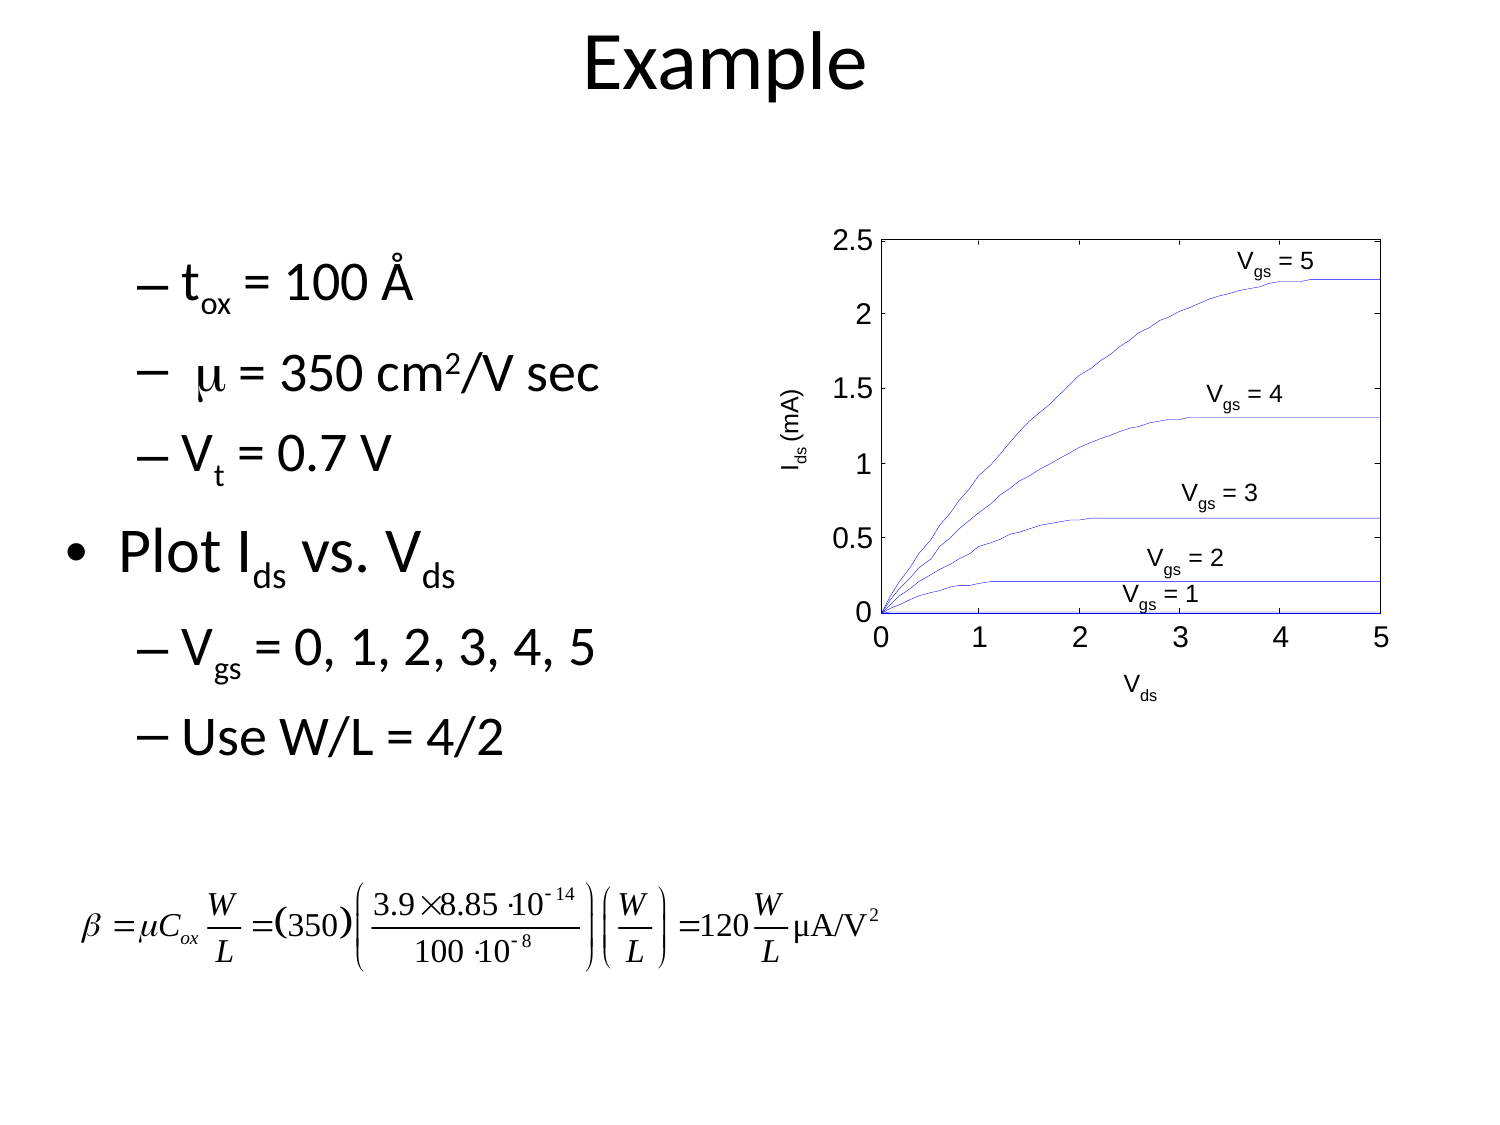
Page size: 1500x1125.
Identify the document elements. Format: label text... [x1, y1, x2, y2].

chart [762, 200, 1450, 714]
list tox = 100 Å  = 350 cm2/V sec Vt = 0.7 V Plot Ids vs. Vds Vgs = 0, 1, 2, 3, 4, 5 Use W/L = 4/2 [50, 237, 700, 775]
title Example [87, 0, 1363, 113]
chart [75, 875, 886, 981]
